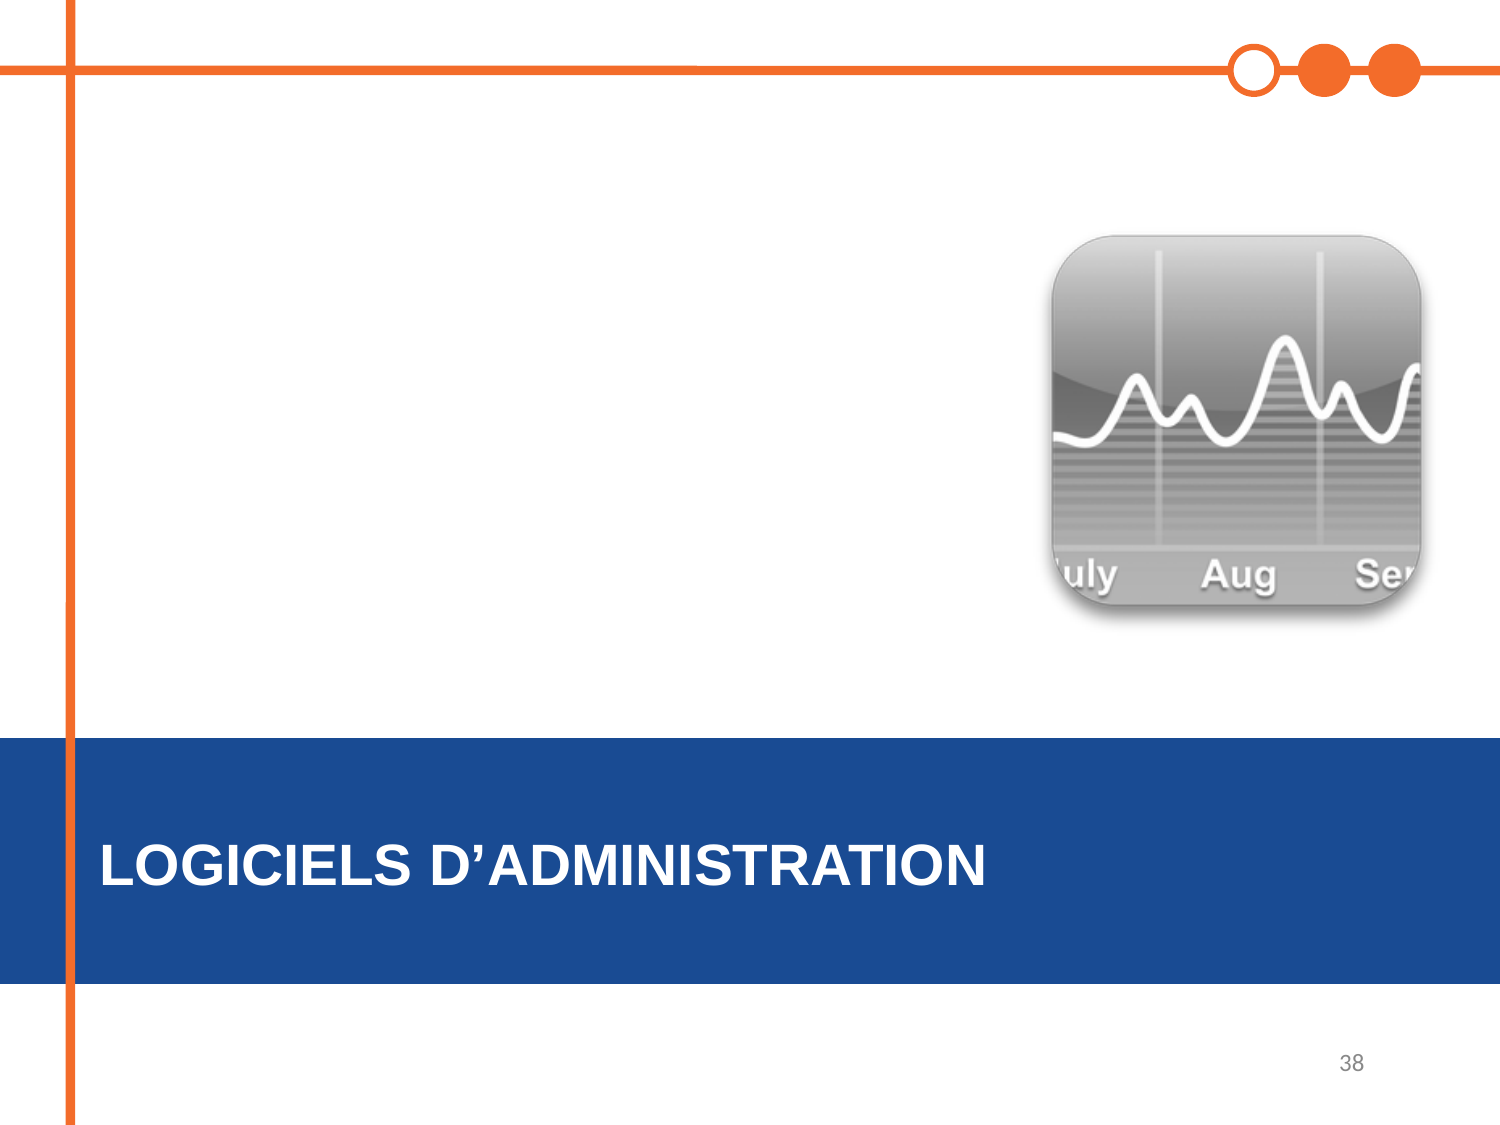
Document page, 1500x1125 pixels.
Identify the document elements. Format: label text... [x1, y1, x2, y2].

text_box 38 [1324, 1031, 1472, 1092]
title Logiciels d’administration [84, 750, 1360, 974]
